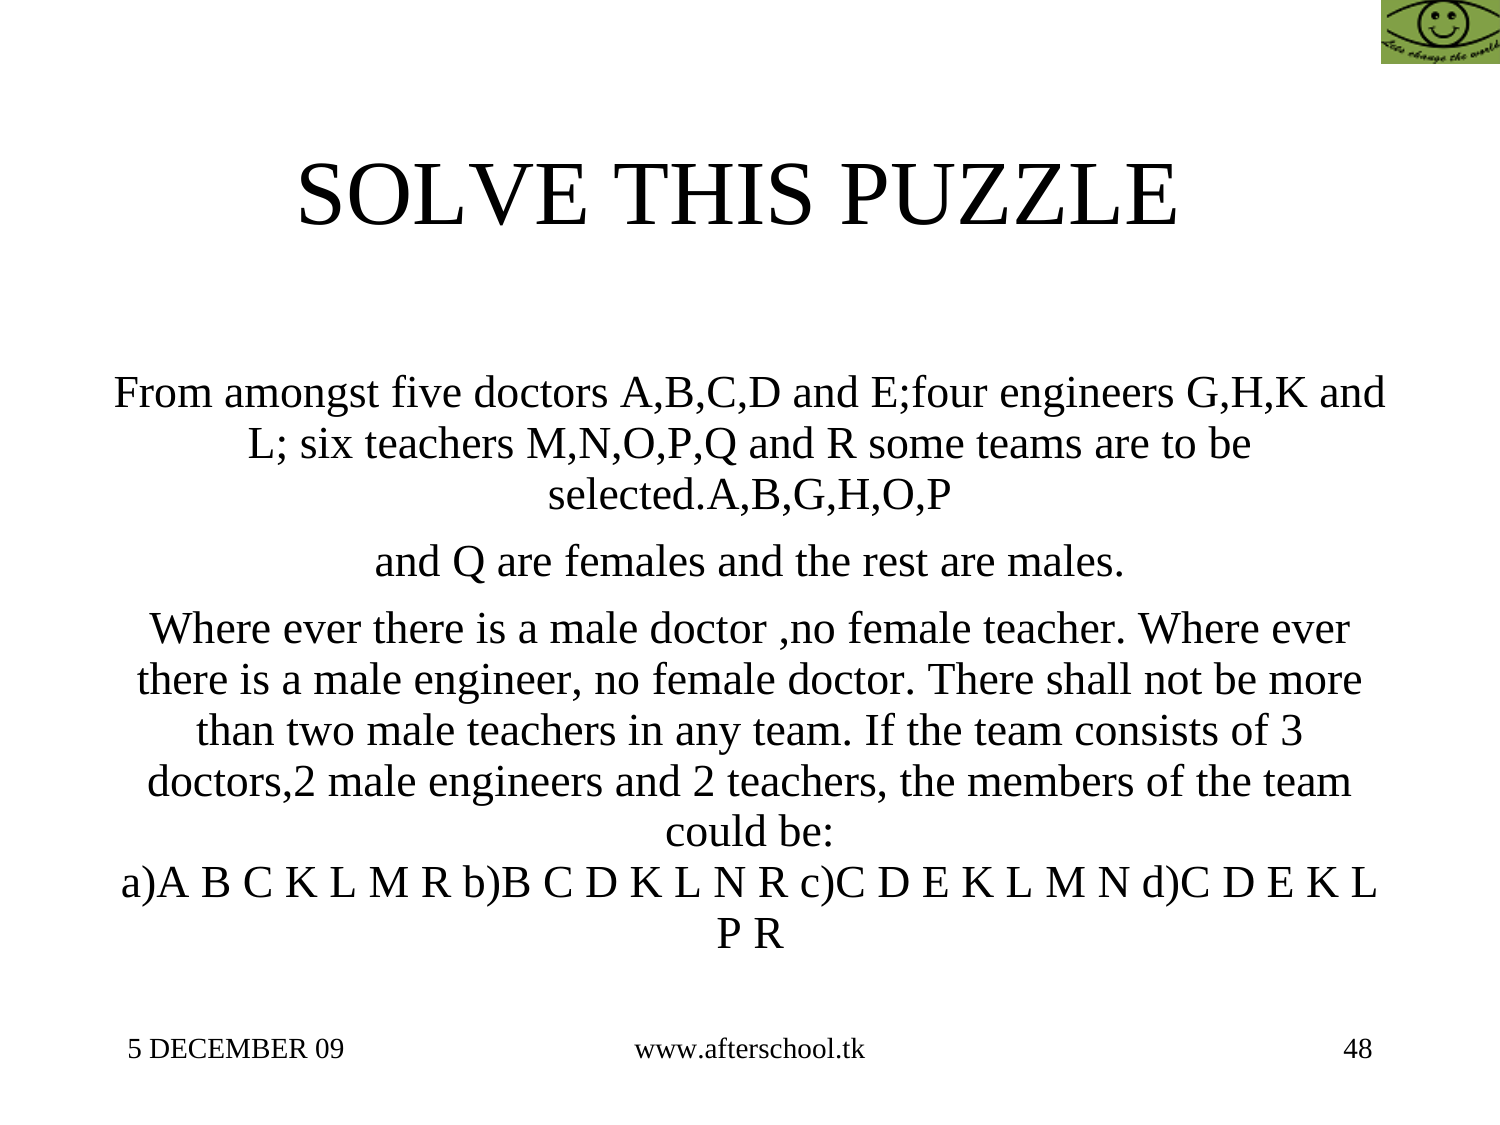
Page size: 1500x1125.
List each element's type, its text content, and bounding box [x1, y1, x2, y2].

subtitle From amongst five doctors A,B,C,D and E;four engineers G,H,K and L; six teachers M,N,O,P,Q and R some teams are to be selected.A,B,G,H,O,P and Q are females and the rest are males. Where ever there is a male doctor ,no female teacher. Where ever there is a male engineer, no female doctor. There shall not be more than two male teachers in any team. If the team consists of 3 doctors,2 male engineers and 2 teachers, the members of the team could be: a)A B C K L M R b)B C D K L N R c)C D E K L M N d)C D E K L P R [112, 332, 1388, 993]
title SOLVE THIS PUZZLE [112, 107, 1388, 281]
picture [1381, 0, 1500, 64]
